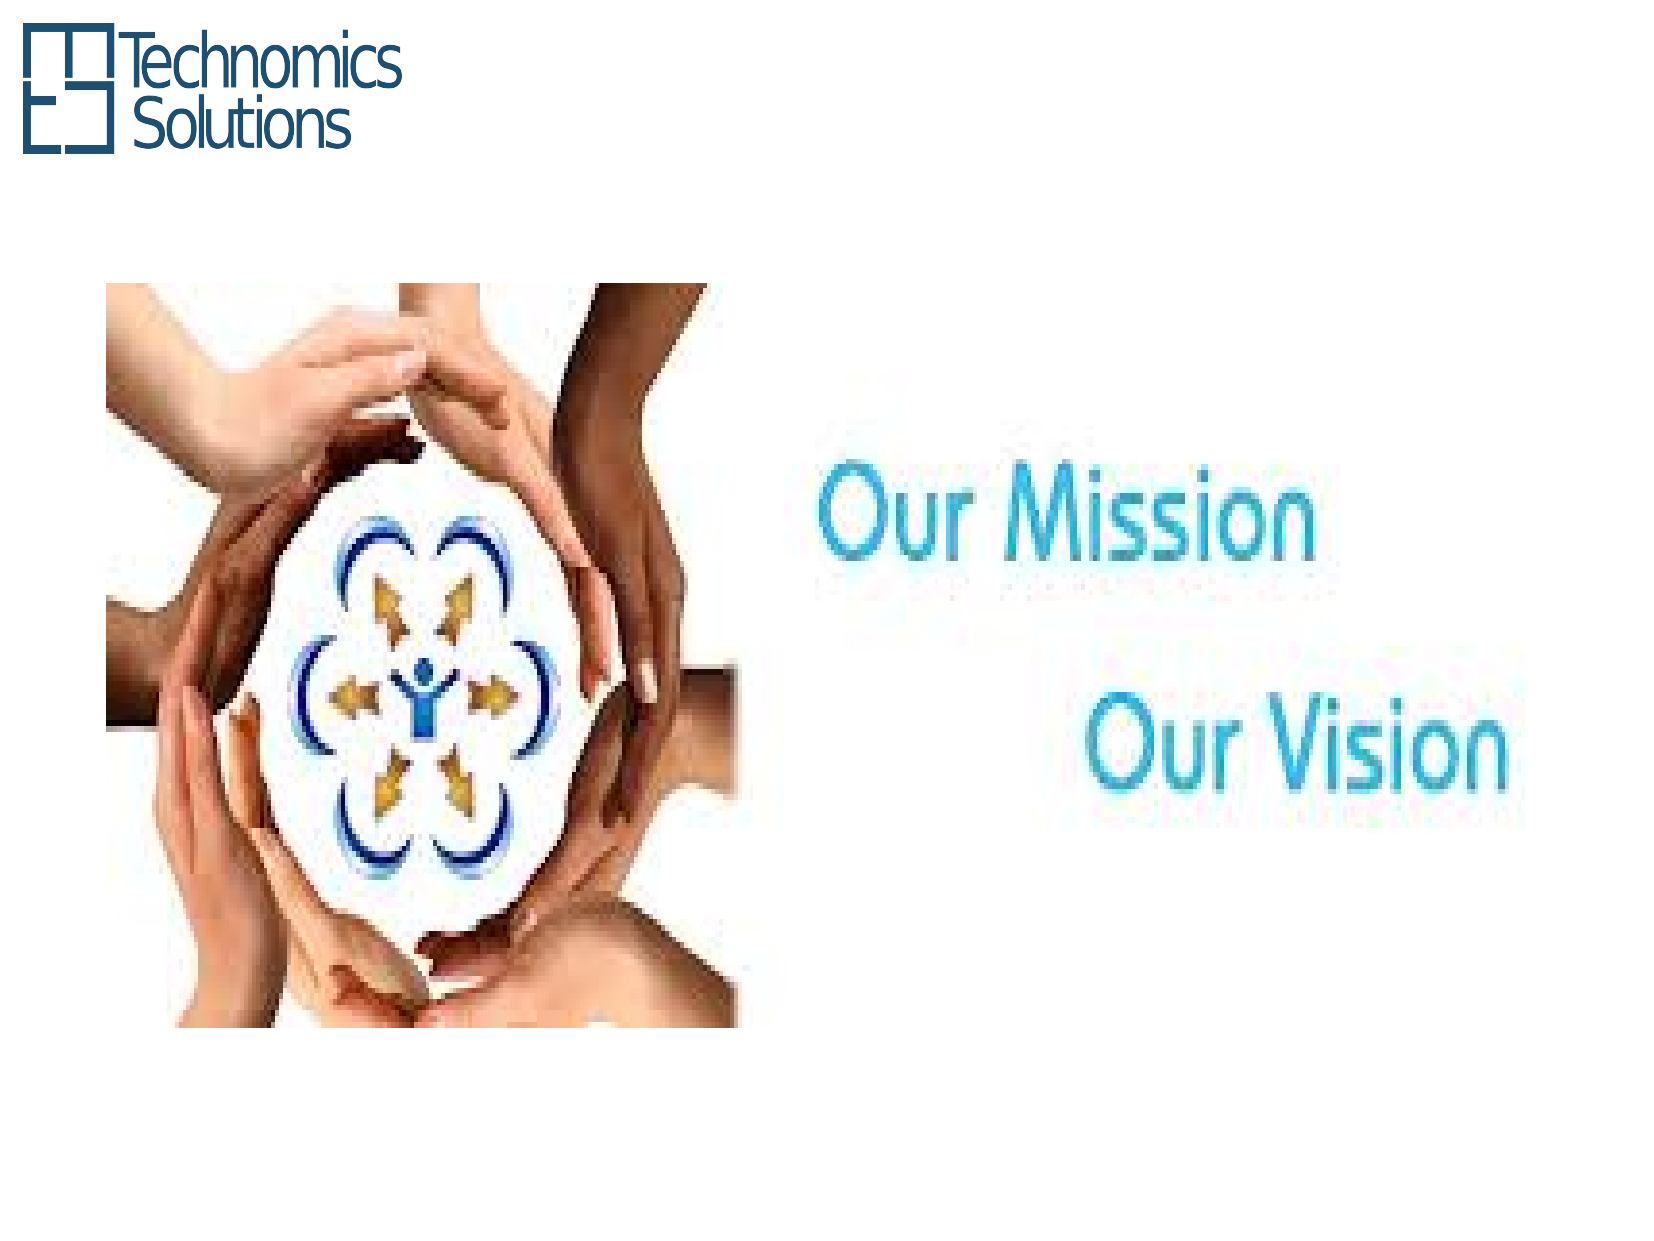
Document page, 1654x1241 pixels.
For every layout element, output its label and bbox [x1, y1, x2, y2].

picture [23, 23, 402, 154]
picture [106, 283, 1583, 1028]
